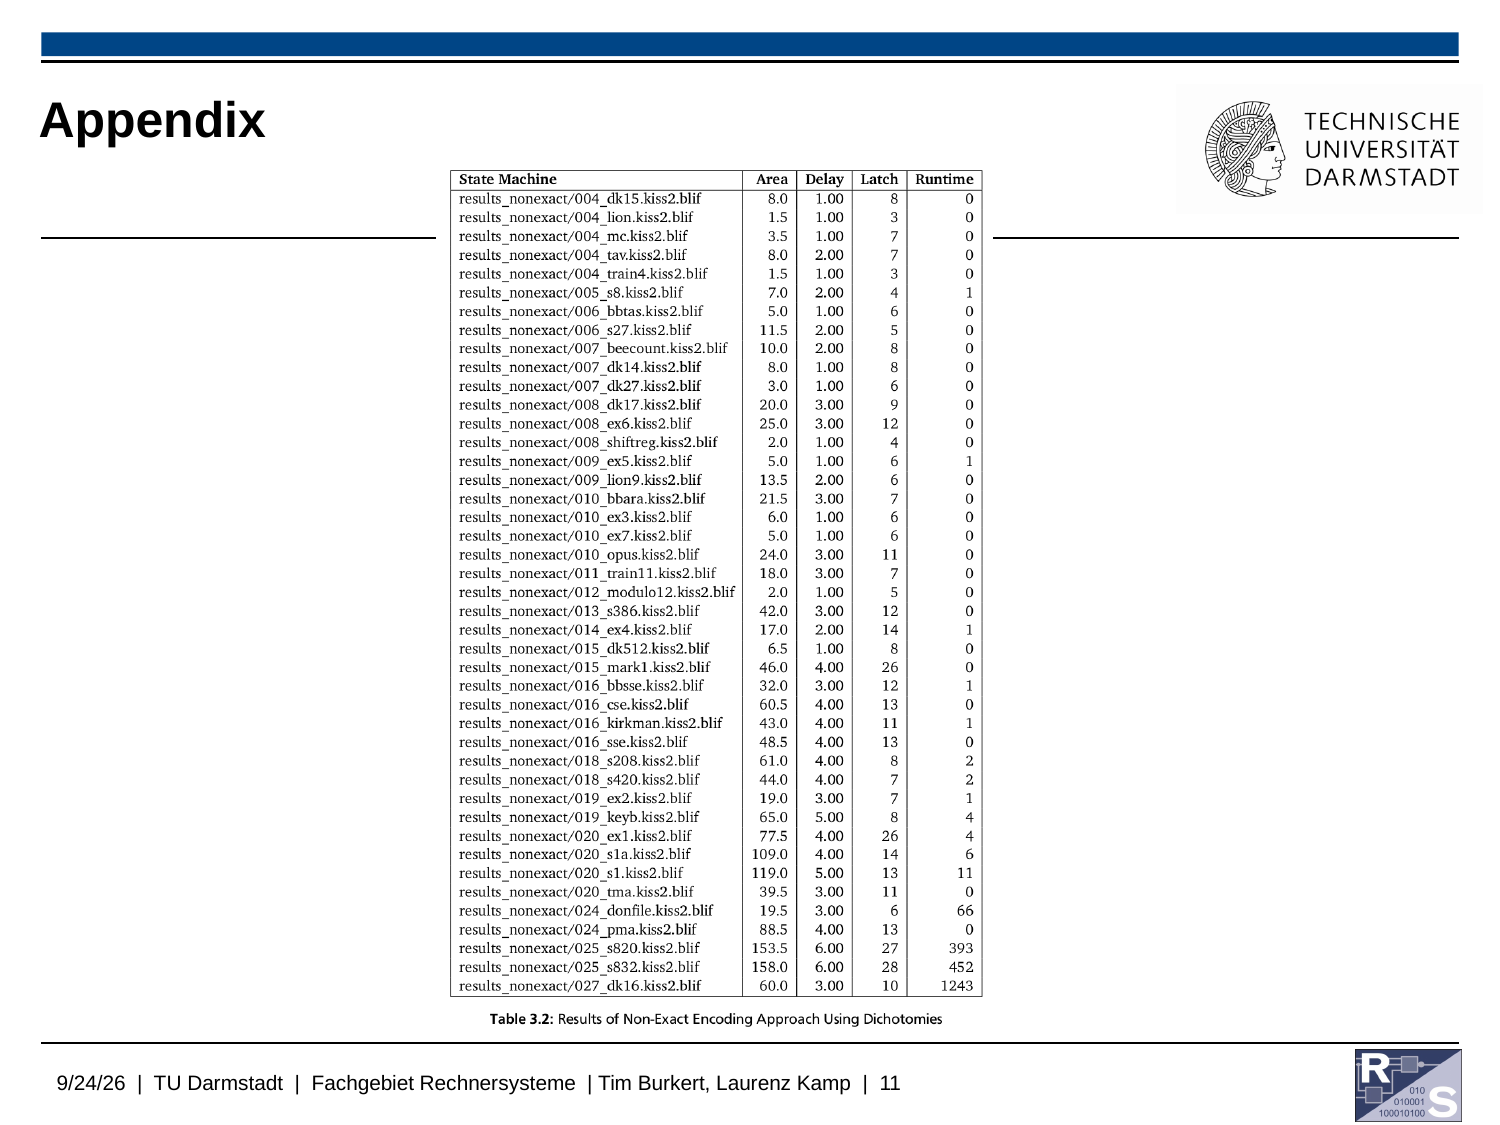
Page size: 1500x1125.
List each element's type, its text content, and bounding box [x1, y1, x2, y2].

picture [436, 157, 993, 1032]
title Appendix [38, 44, 1129, 196]
picture [1355, 1049, 1462, 1122]
